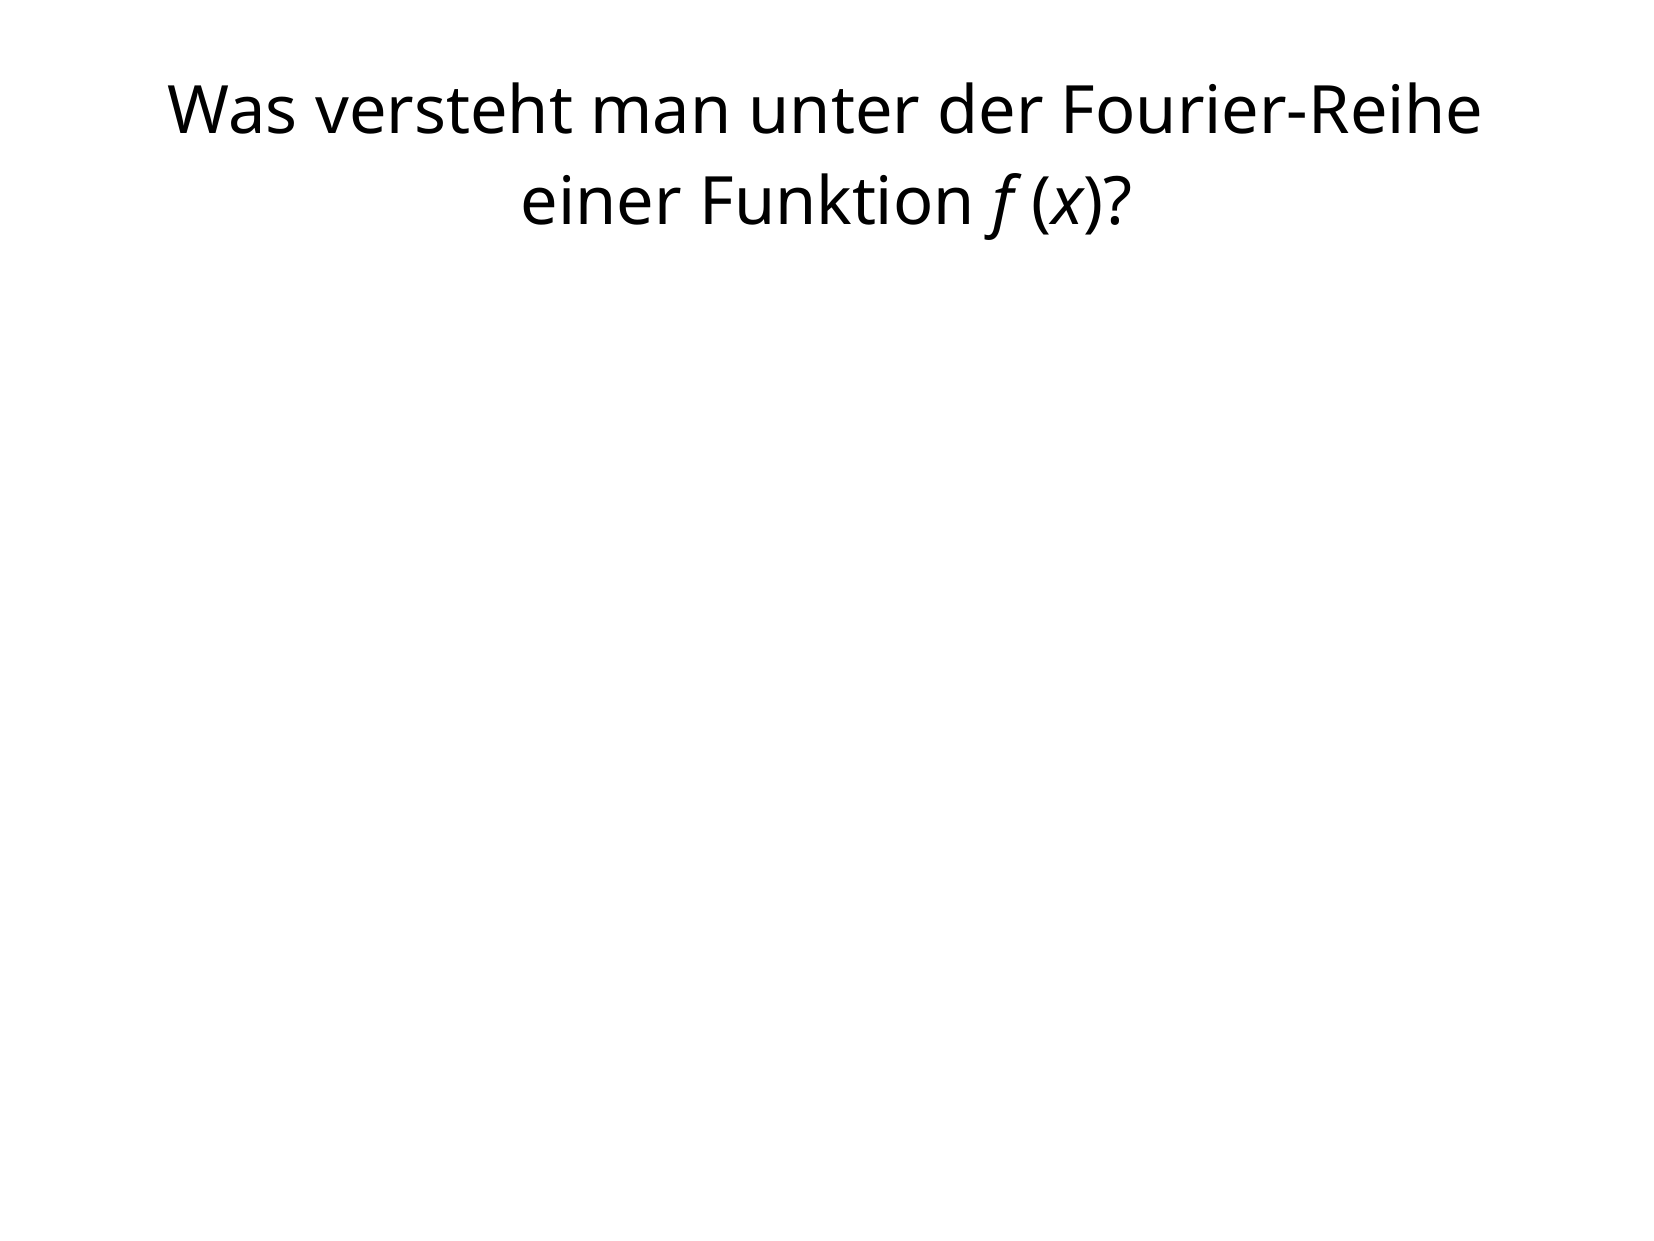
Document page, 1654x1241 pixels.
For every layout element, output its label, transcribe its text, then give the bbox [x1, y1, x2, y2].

title Was versteht man unter der Fourier-Reihe einer Funktion f (x)? [82, 49, 1571, 257]
